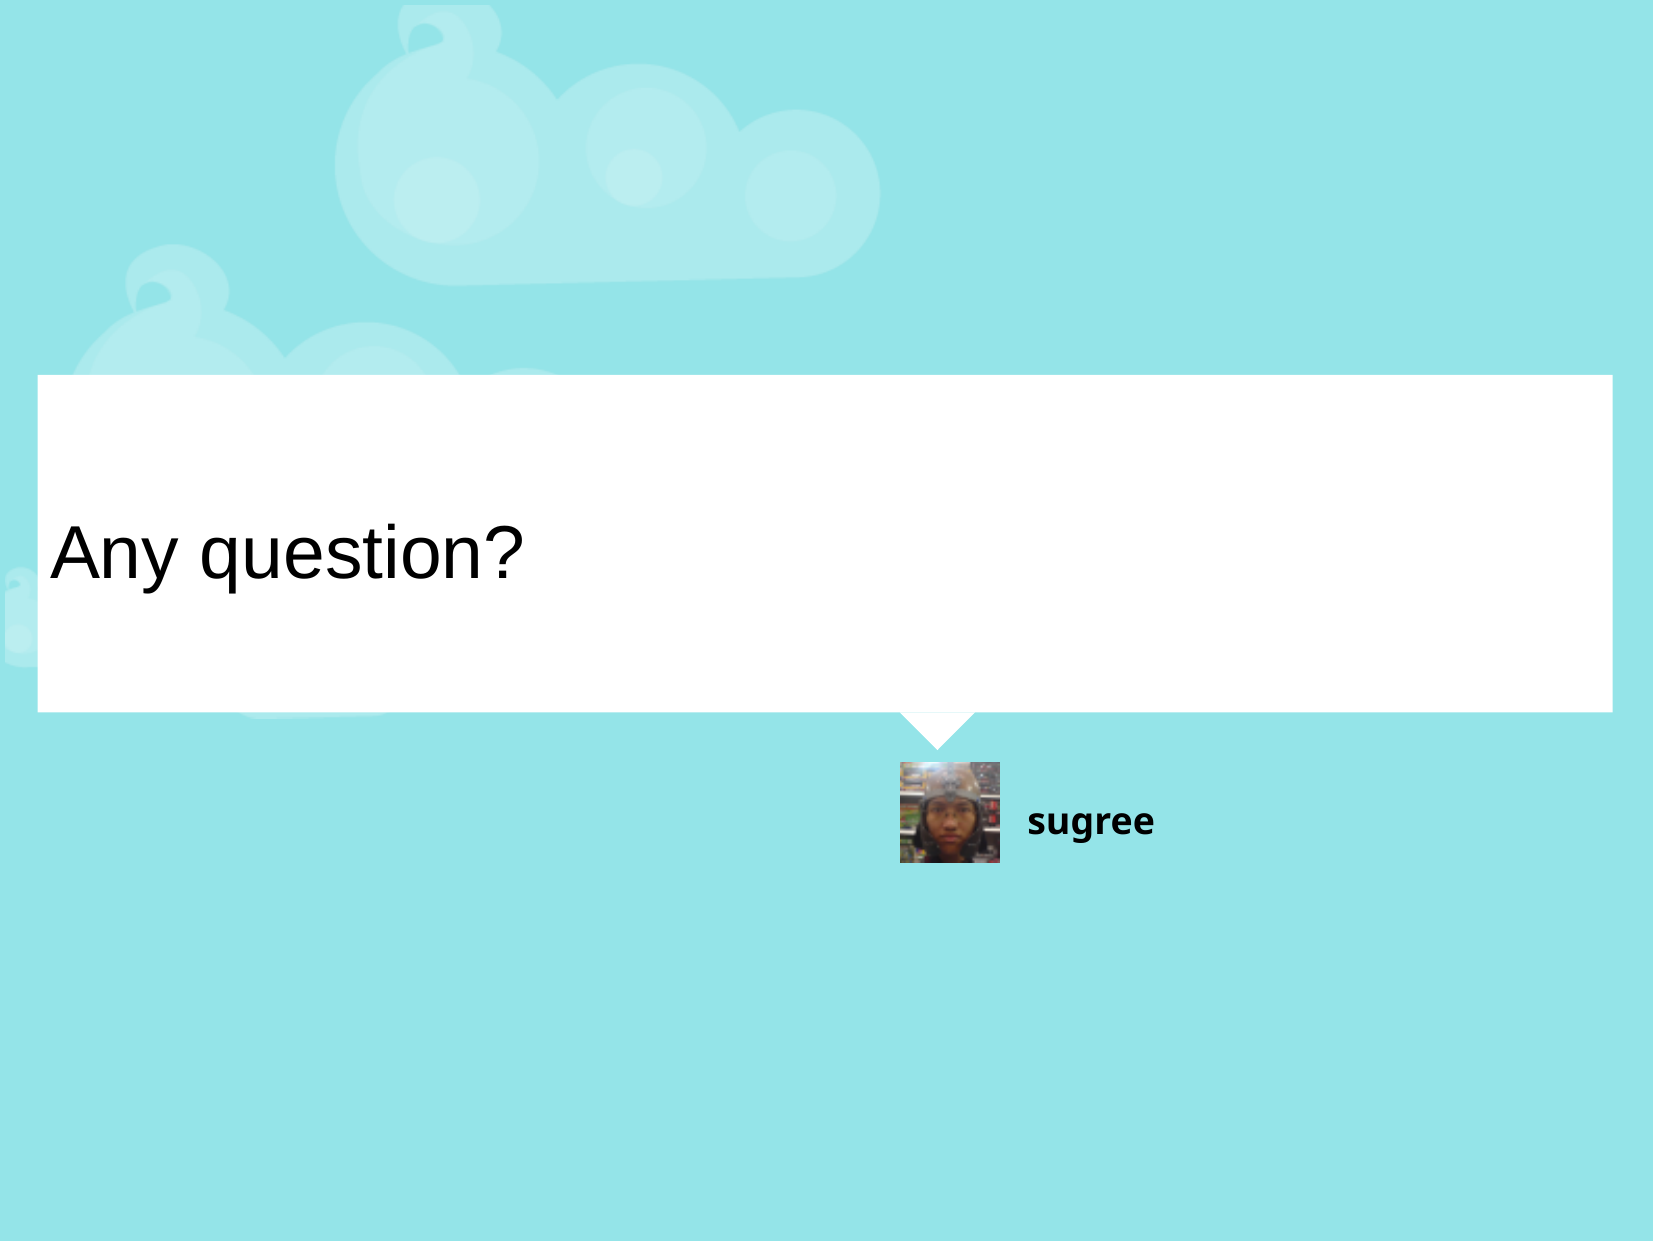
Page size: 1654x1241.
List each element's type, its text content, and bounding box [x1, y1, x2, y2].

picture [900, 762, 1000, 863]
title Any question? [49, 400, 1576, 706]
picture [5, 5, 894, 719]
